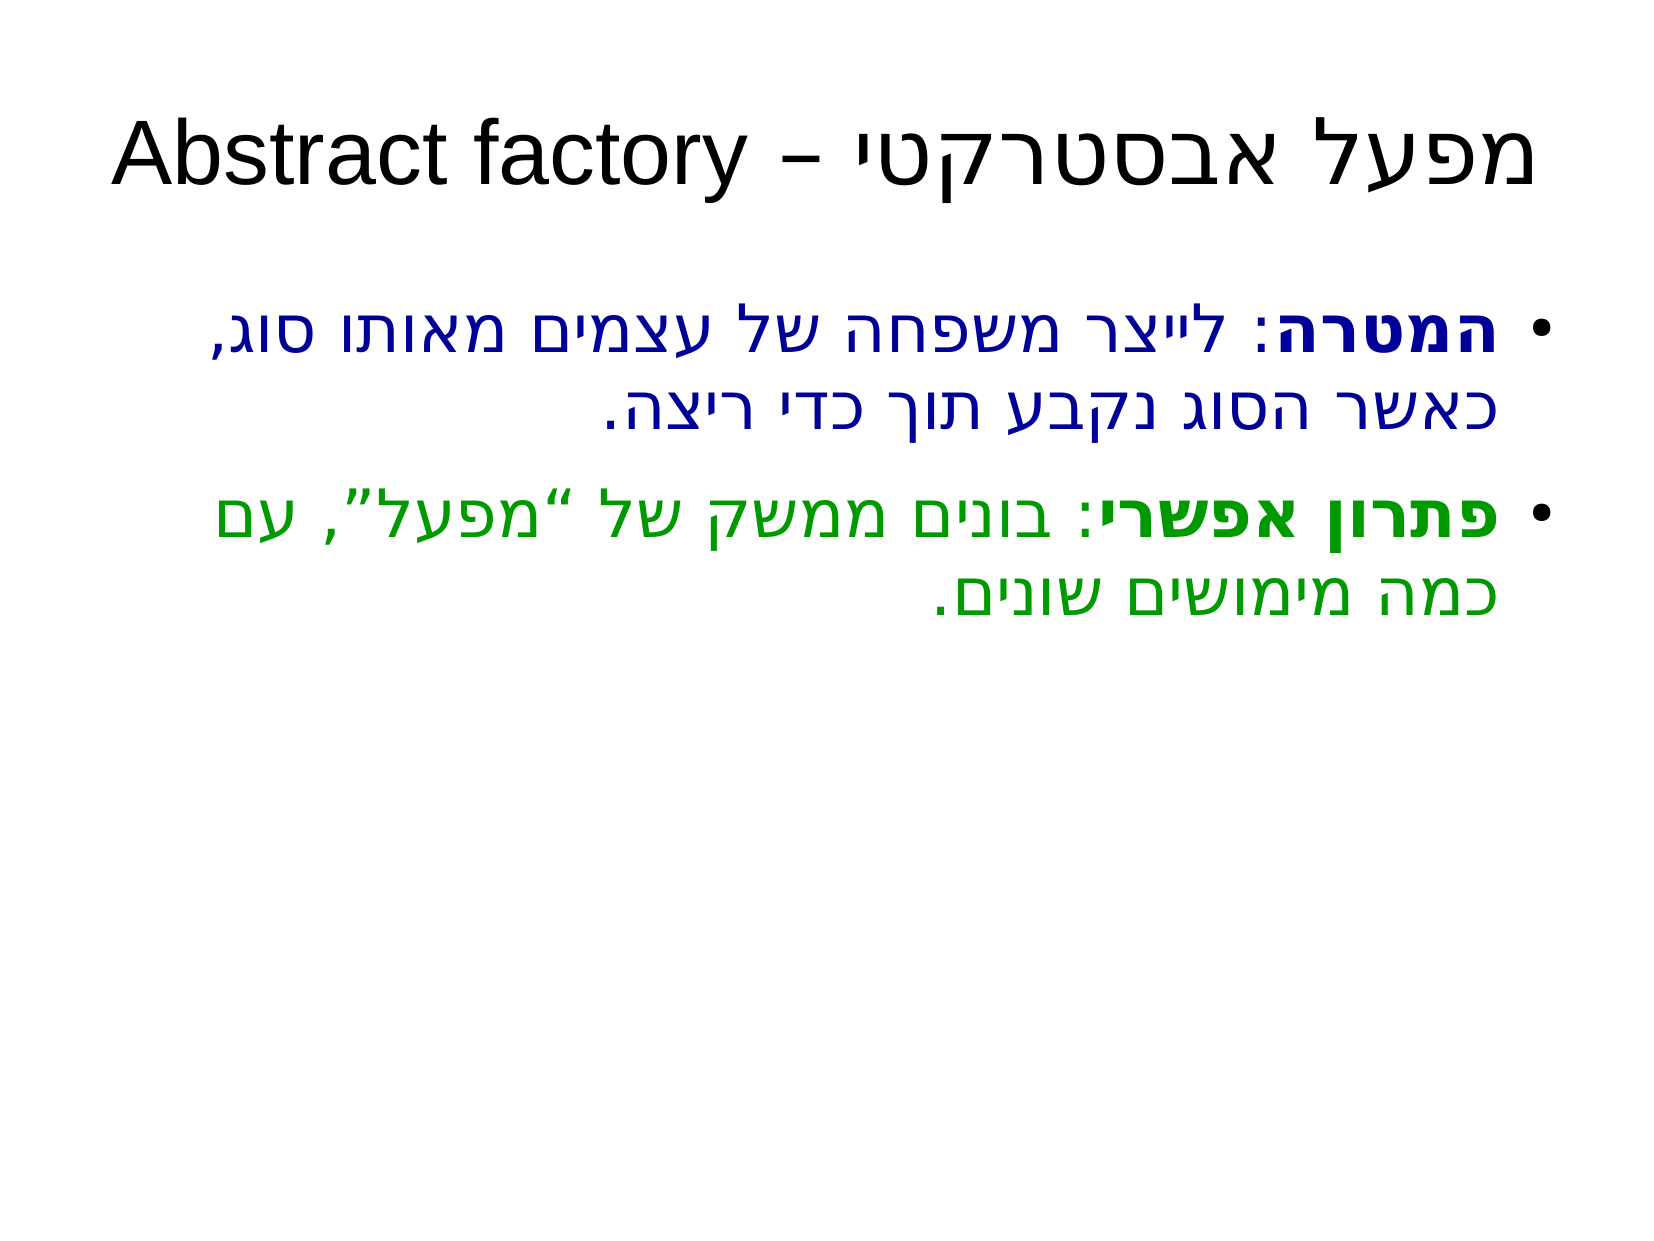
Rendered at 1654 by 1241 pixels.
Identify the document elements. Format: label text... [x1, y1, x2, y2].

title מפעל אבסטרקטי – Abstract factory [82, 49, 1571, 257]
list המטרה: לייצר משפחה של עצמים מאותו סוג, כאשר הסוג נקבע תוך כדי ריצה. פתרון אפשרי: בונים ממשק של “מפעל”, עם כמה מימושים שונים. [82, 290, 1571, 1010]
